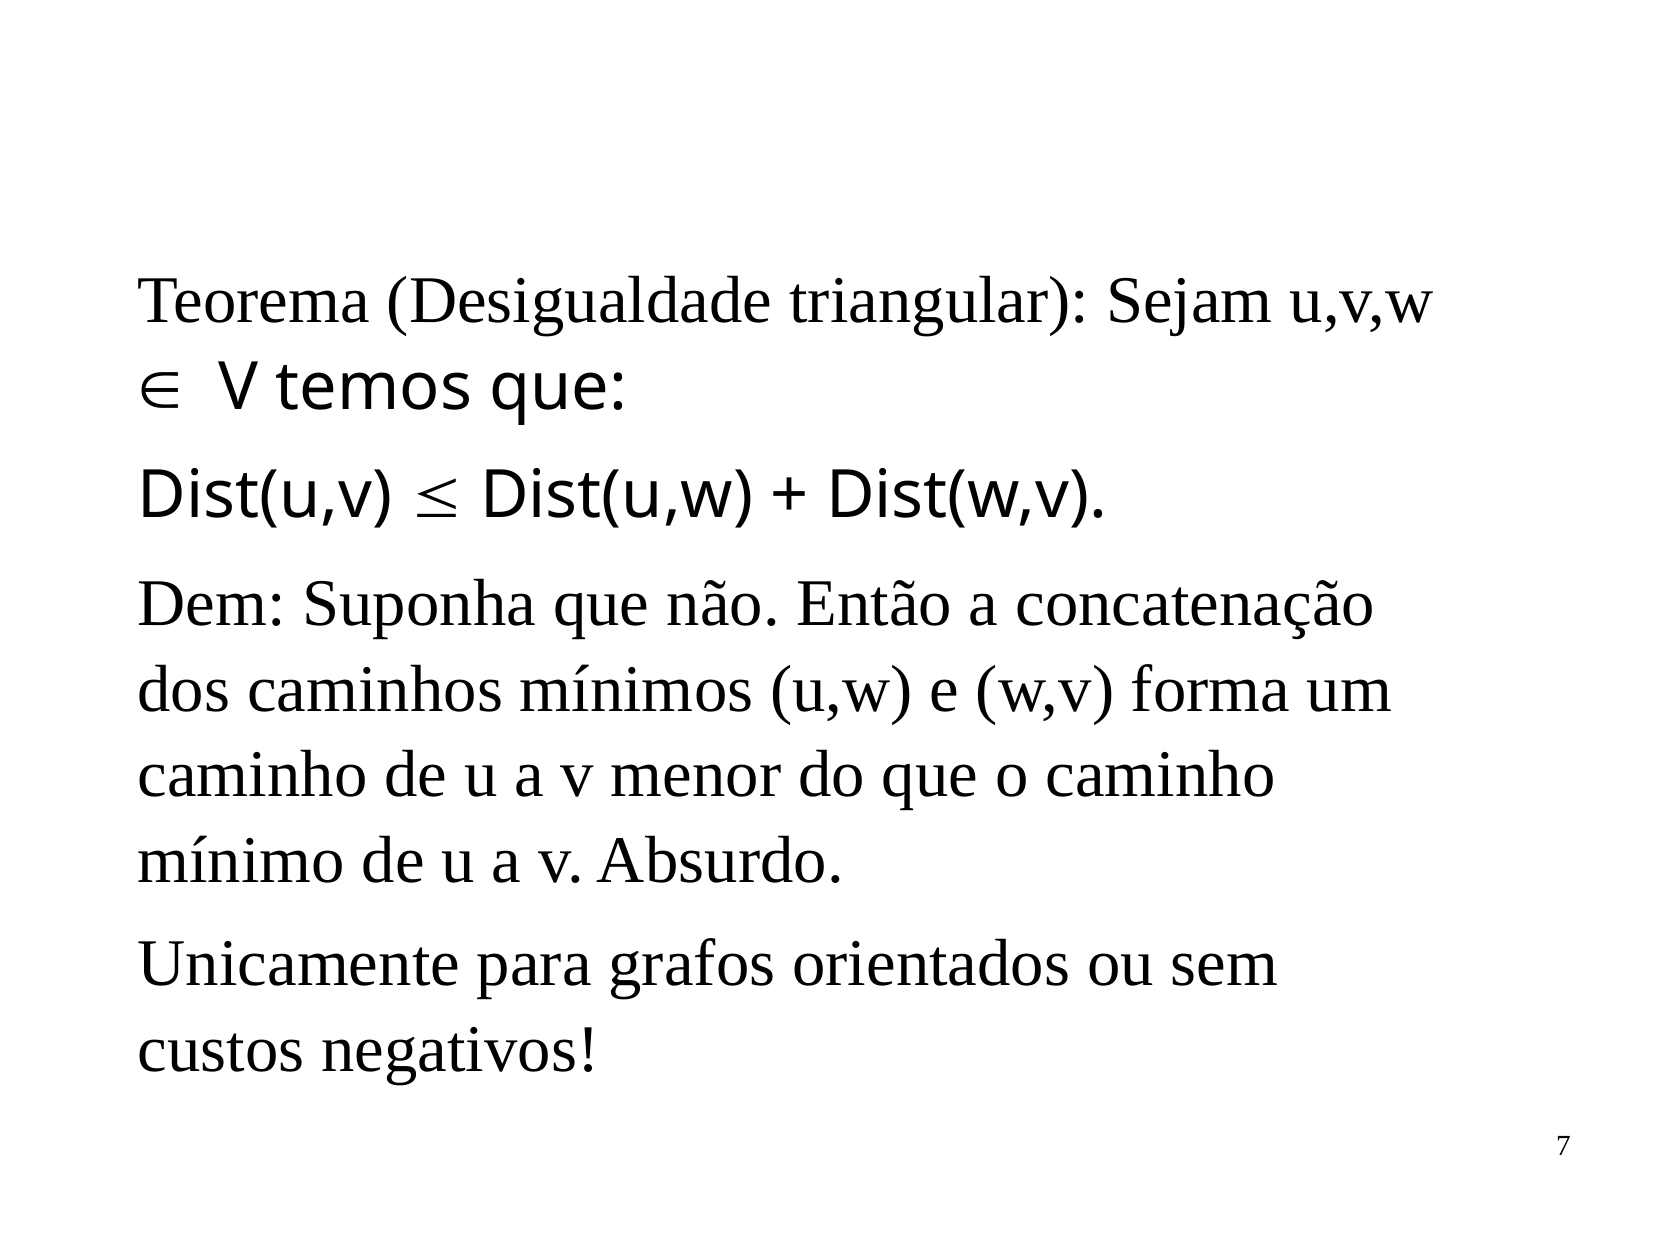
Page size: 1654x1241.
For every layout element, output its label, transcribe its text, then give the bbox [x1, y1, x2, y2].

list Teorema (Desigualdade triangular): Sejam u,v,w V temos que: Dist(u,v)  Dist(u,w) + Dist(w,v). Dem: Suponha que não. Então a concatenação dos caminhos mínimos (u,w) e (w,v) forma um caminho de u a v menor do que o caminho mínimo de u a v. Absurdo. Unicamente para grafos orientados ou sem custos negativos! [137, 262, 1447, 1181]
